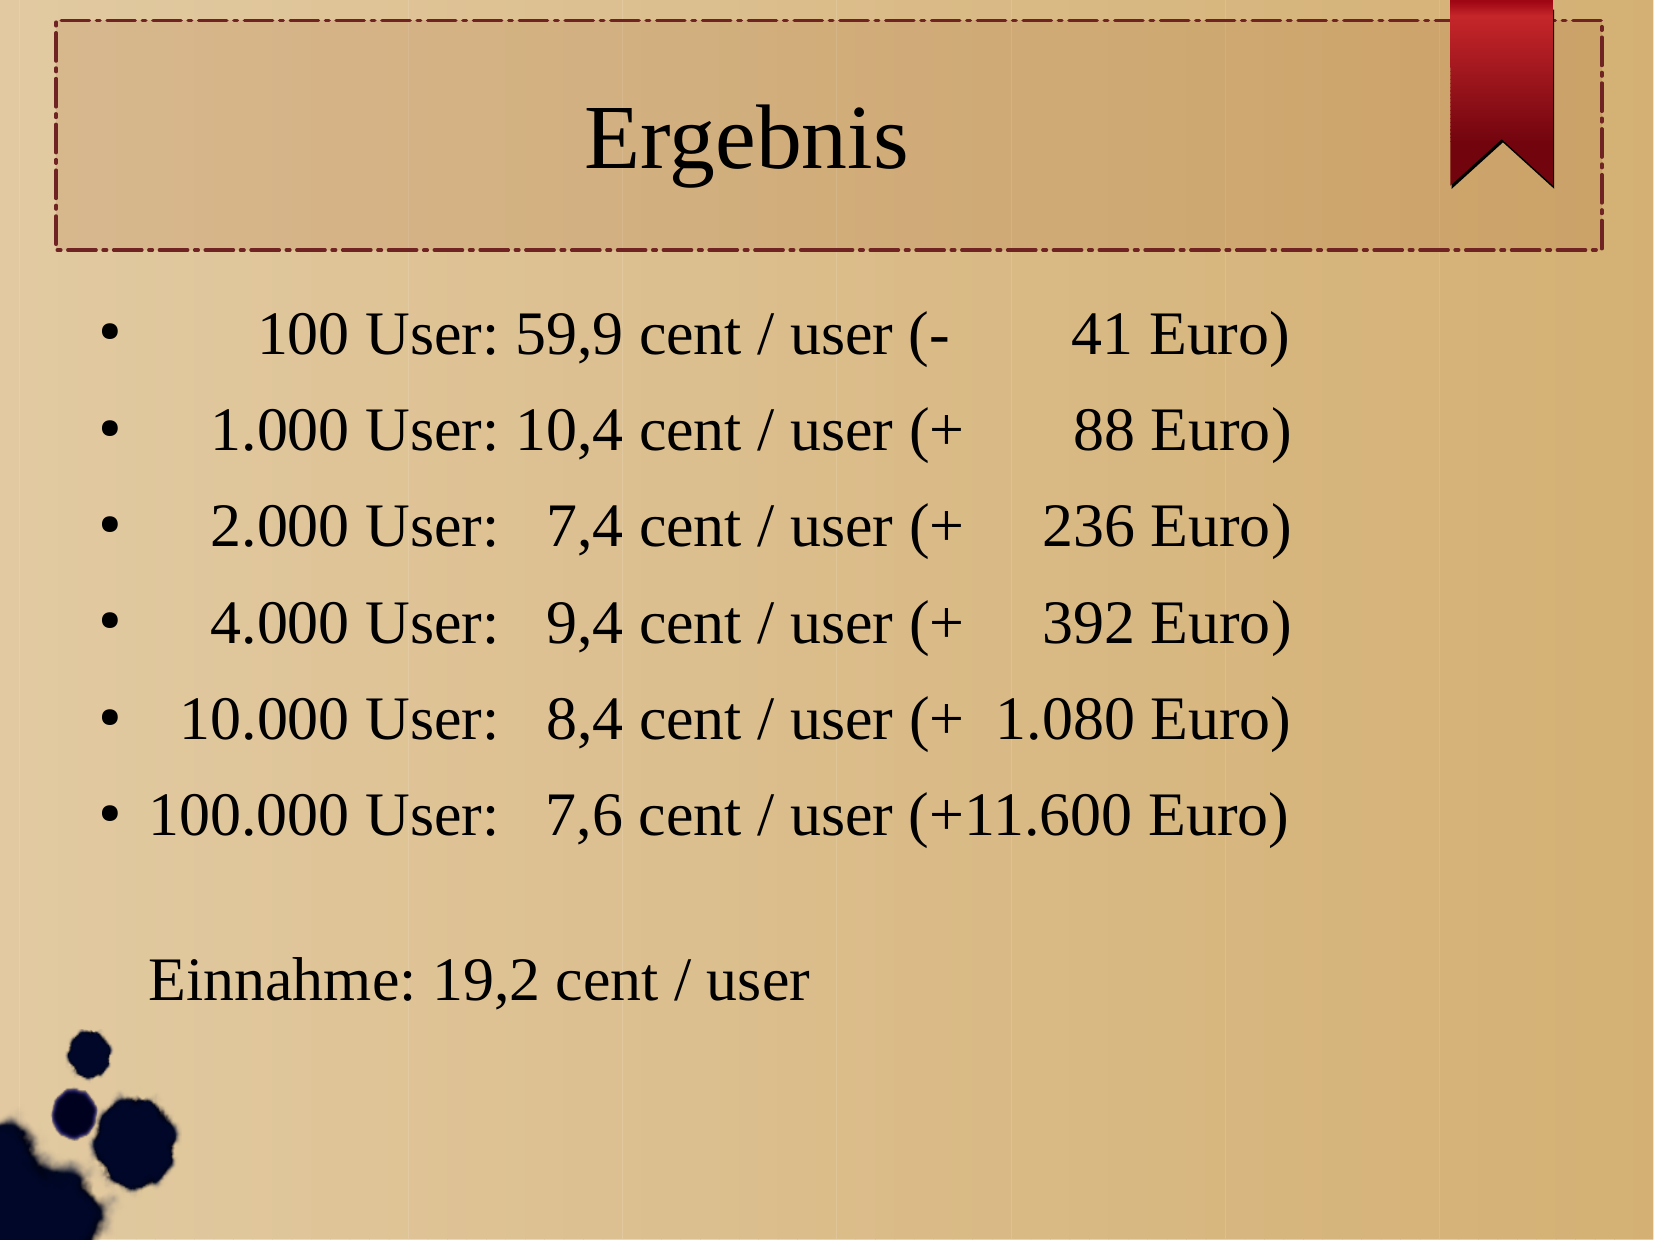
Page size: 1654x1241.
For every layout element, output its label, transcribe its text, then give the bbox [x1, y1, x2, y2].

title Ergebnis [82, 47, 1412, 229]
list 100 User: 59,9 cent / user (- 41 Euro) 1.000 User: 10,4 cent / user (+ 88 Euro) 2.000 User: 7,4 cent / user (+ 236 Euro) 4.000 User: 9,4 cent / user (+ 392 Euro) 10.000 User: 8,4 cent / user (+ 1.080 Euro) 100.000 User: 7,6 cent / user (+11.600 Euro) Einnahme: 19,2 cent / user [82, 299, 1571, 1019]
